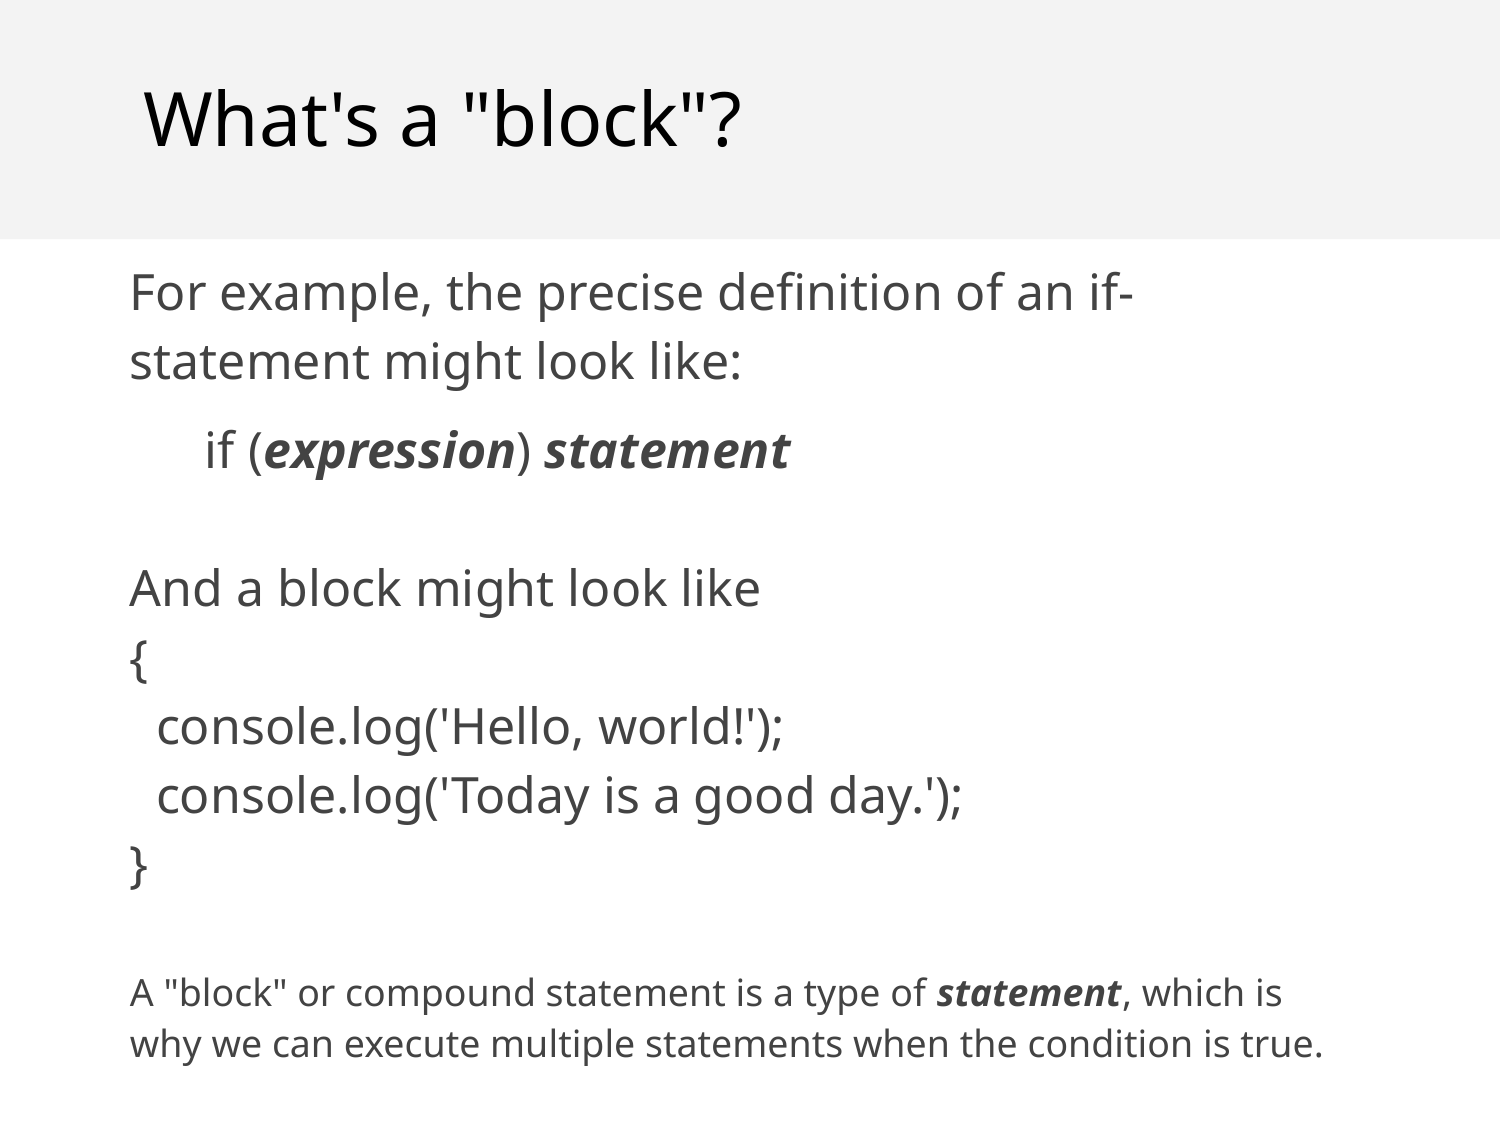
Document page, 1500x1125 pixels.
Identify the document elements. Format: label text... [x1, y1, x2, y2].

list For example, the precise definition of an if-statement might look like: if (expression) statement And a block might look like { console.log('Hello, world!'); console.log('Today is a good day.'); } A "block" or compound statement is a type of statement, which is why we can execute multiple statements when the condition is true. [115, 236, 1359, 1083]
title What's a "block"? [128, 56, 1372, 183]
